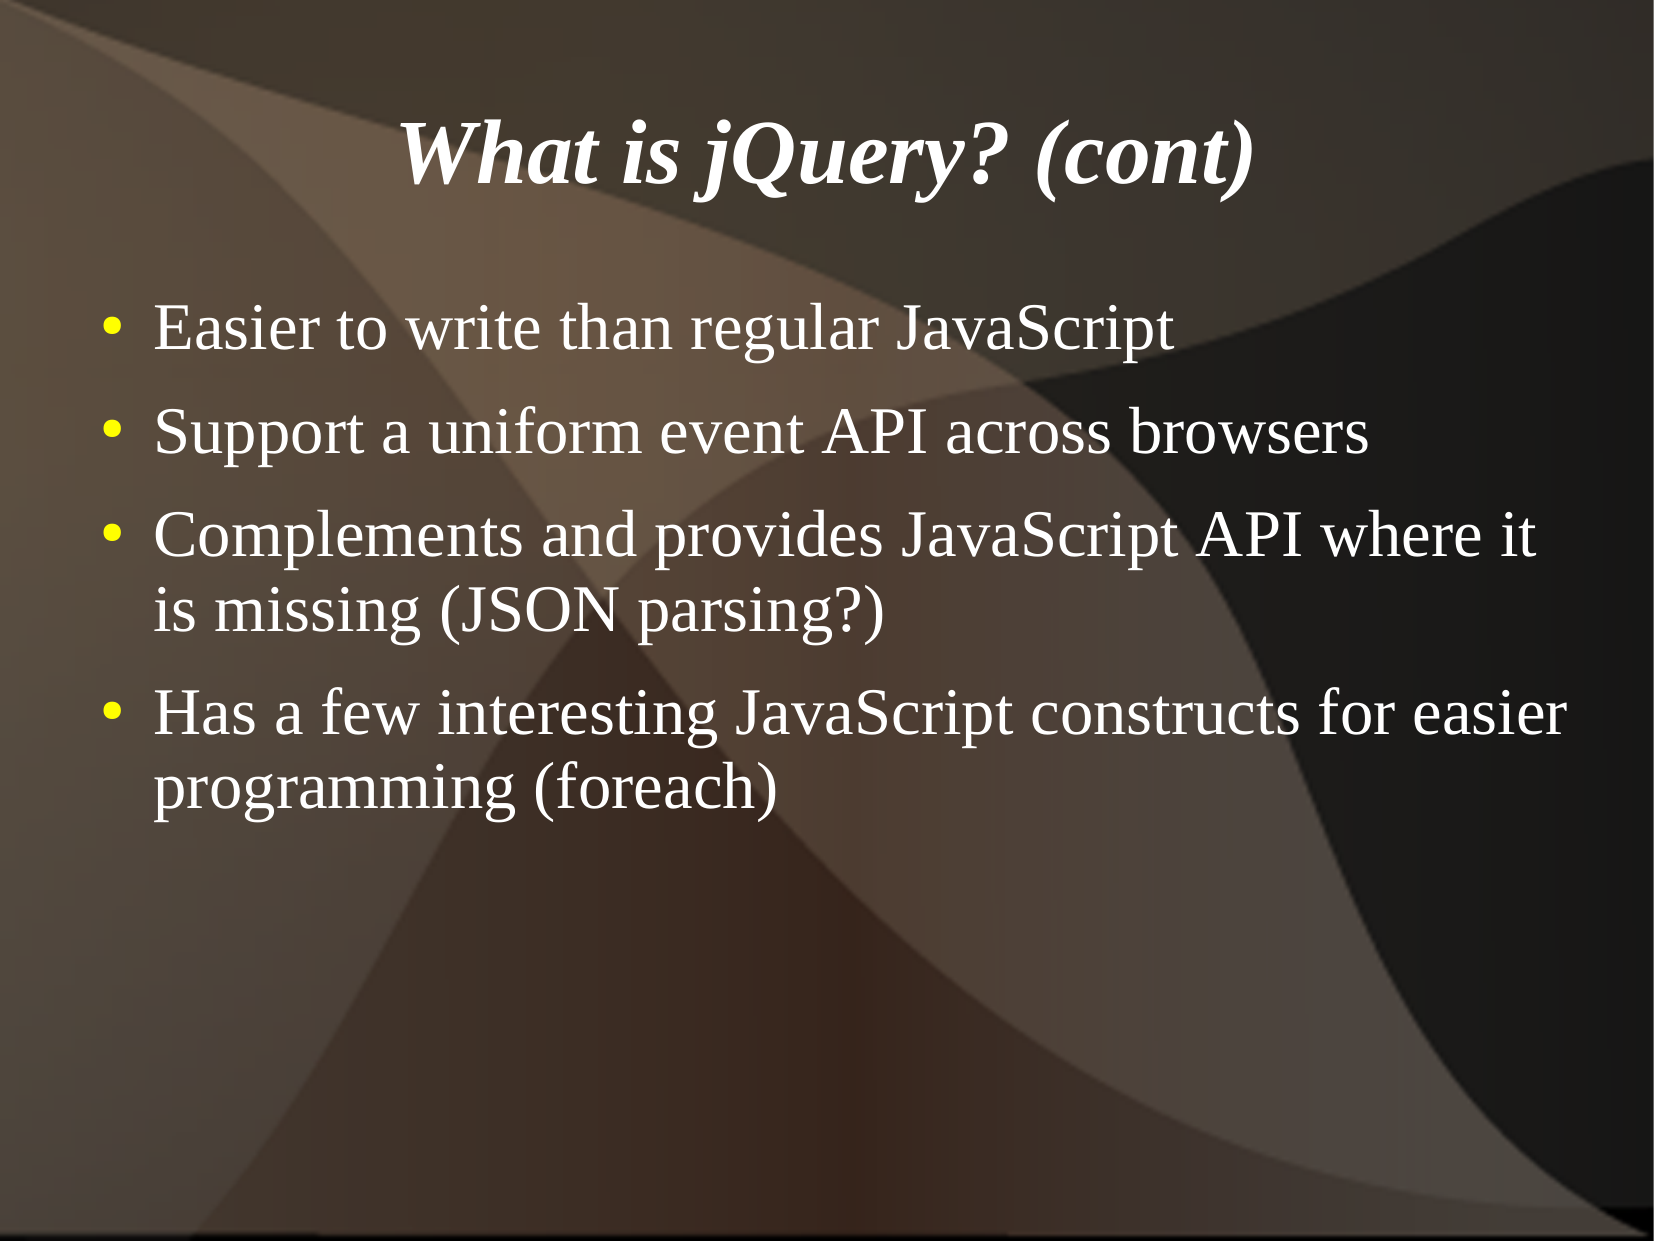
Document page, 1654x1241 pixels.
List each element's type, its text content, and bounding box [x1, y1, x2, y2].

title What is jQuery? (cont) [82, 56, 1571, 250]
picture [0, 0, 1654, 1241]
list Easier to write than regular JavaScript Support a uniform event API across browsers Complements and provides JavaScript API where it is missing (JSON parsing?) Has a few interesting JavaScript constructs for easier programming (foreach) [82, 290, 1571, 1094]
